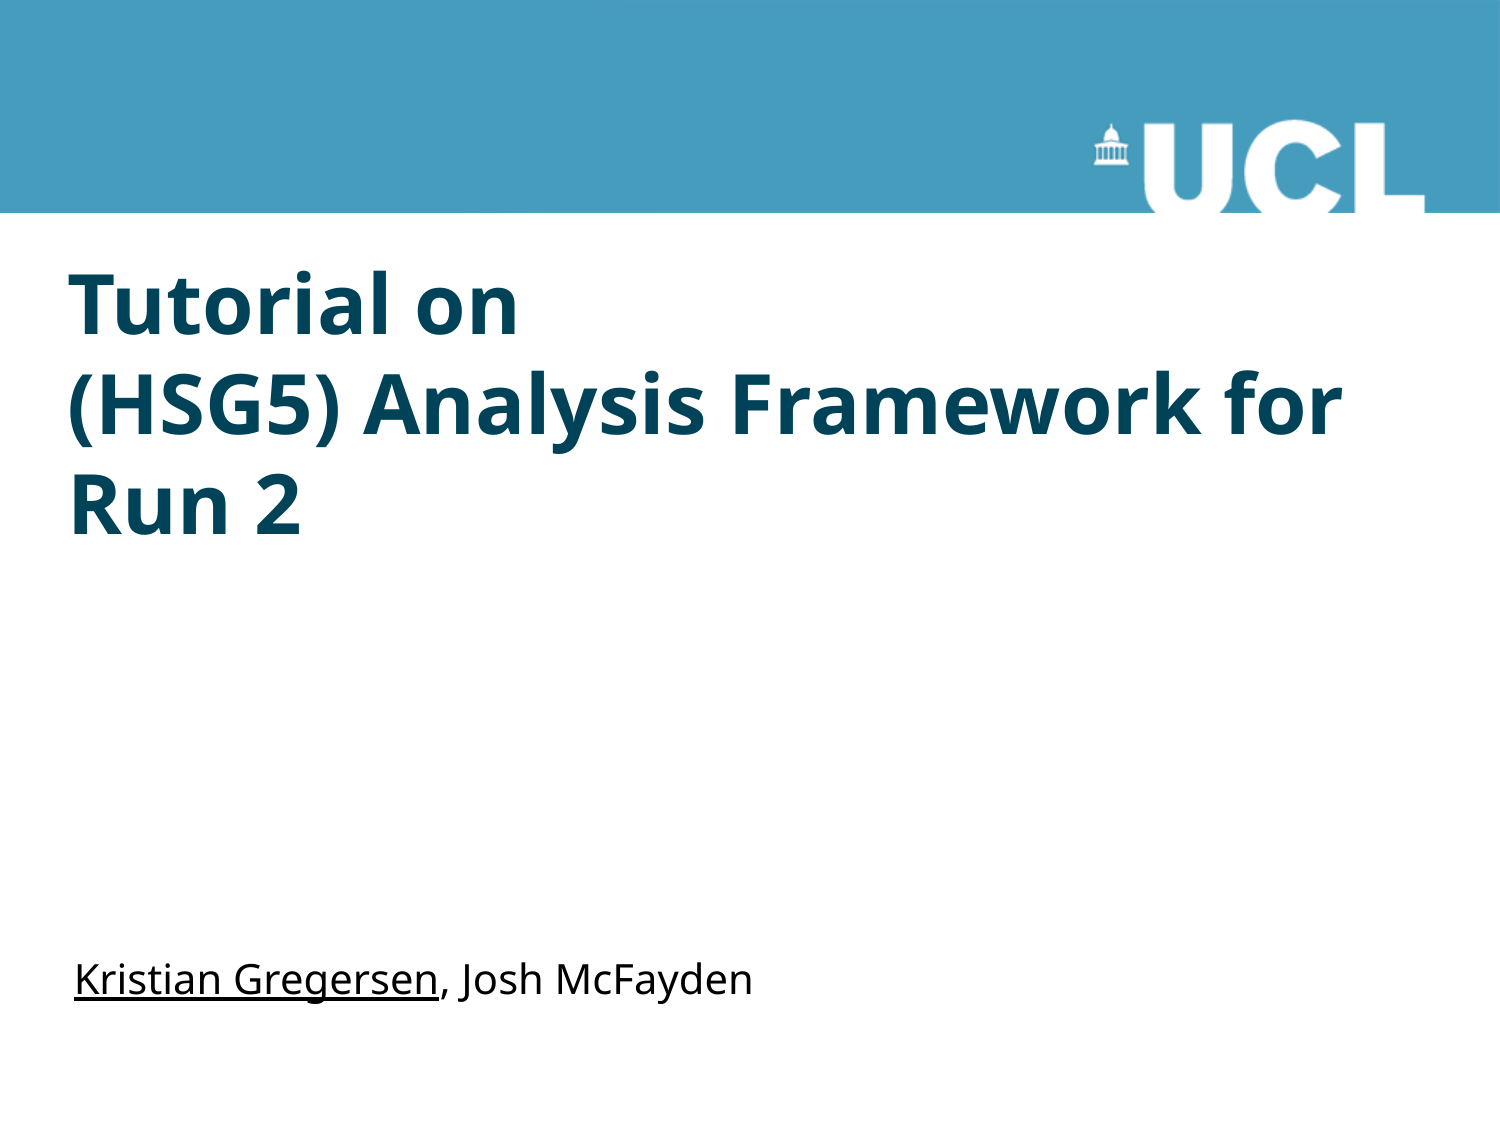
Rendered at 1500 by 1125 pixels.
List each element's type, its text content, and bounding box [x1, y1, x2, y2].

picture [0, 0, 1500, 213]
title Tutorial on (HSG5) Analysis Framework for Run 2 [53, 243, 1447, 468]
subtitle Kristian Gregersen, Josh McFayden [59, 944, 1453, 1040]
